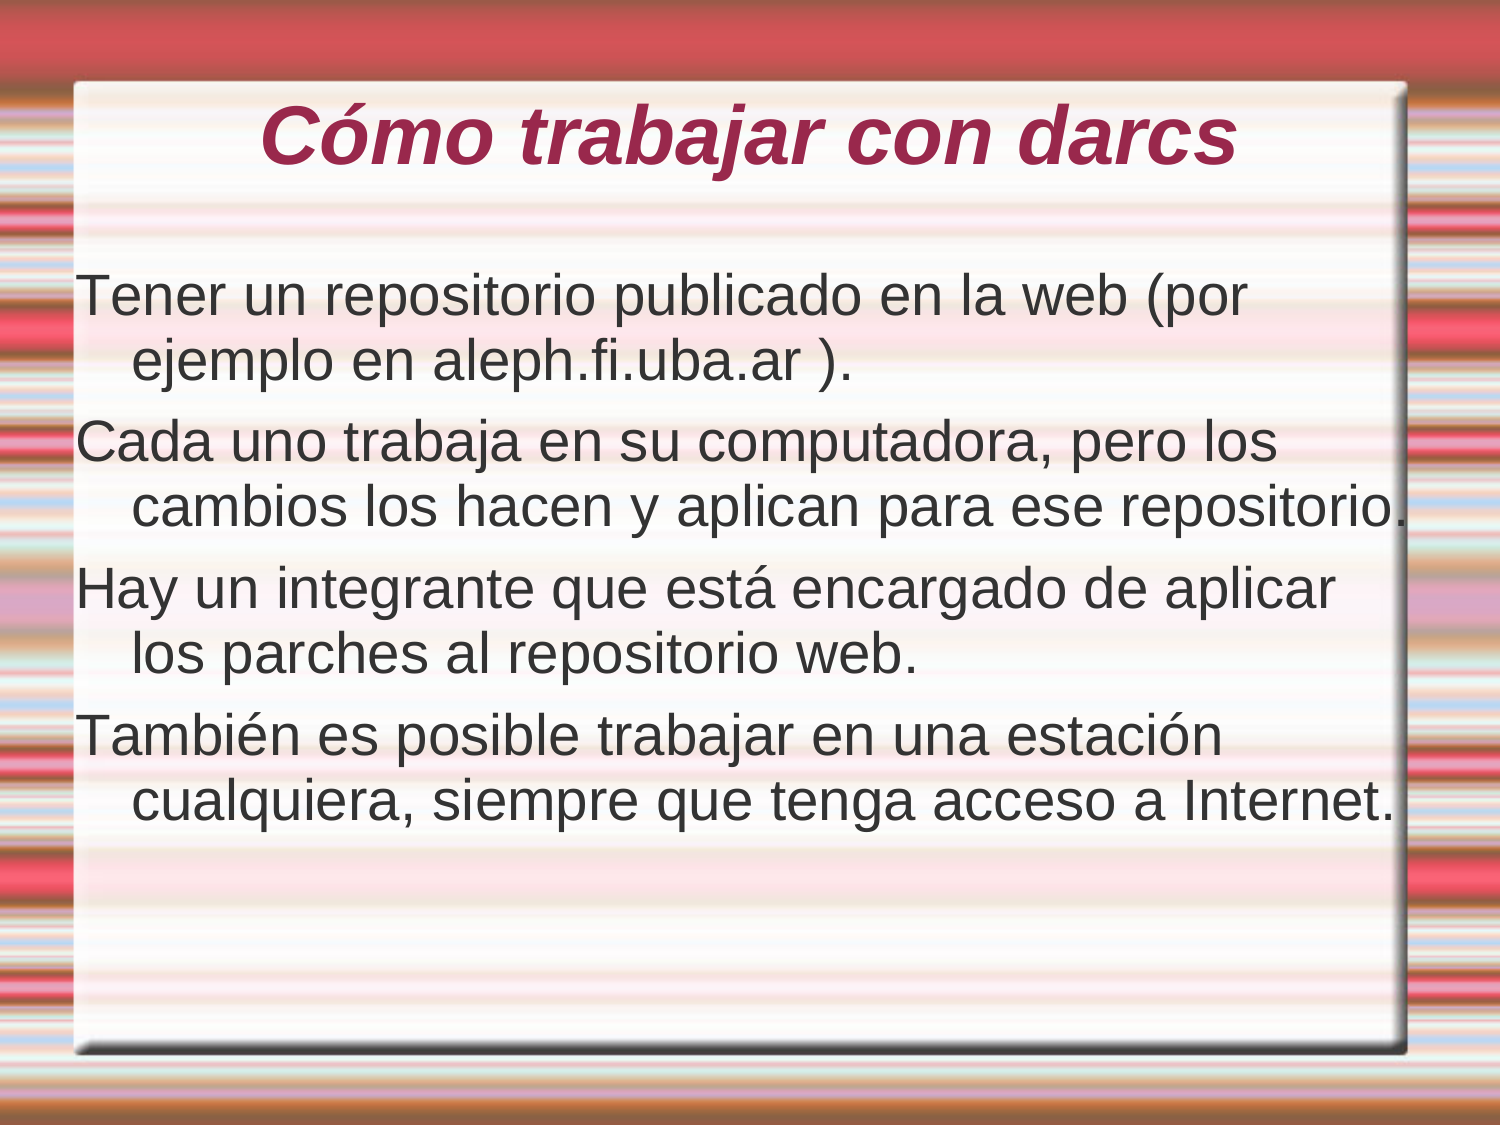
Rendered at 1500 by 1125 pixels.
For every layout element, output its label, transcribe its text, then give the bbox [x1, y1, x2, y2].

picture [0, 0, 1500, 1125]
title Cómo trabajar con darcs [75, 25, 1426, 253]
list Tener un repositorio publicado en la web (por ejemplo en aleph.fi.uba.ar ). Cada uno trabaja en su computadora, pero los cambios los hacen y aplican para ese repositorio. Hay un integrante que está encargado de aplicar los parches al repositorio web. También es posible trabajar en una estación cualquiera, siempre que tenga acceso a Internet. [75, 262, 1426, 1008]
